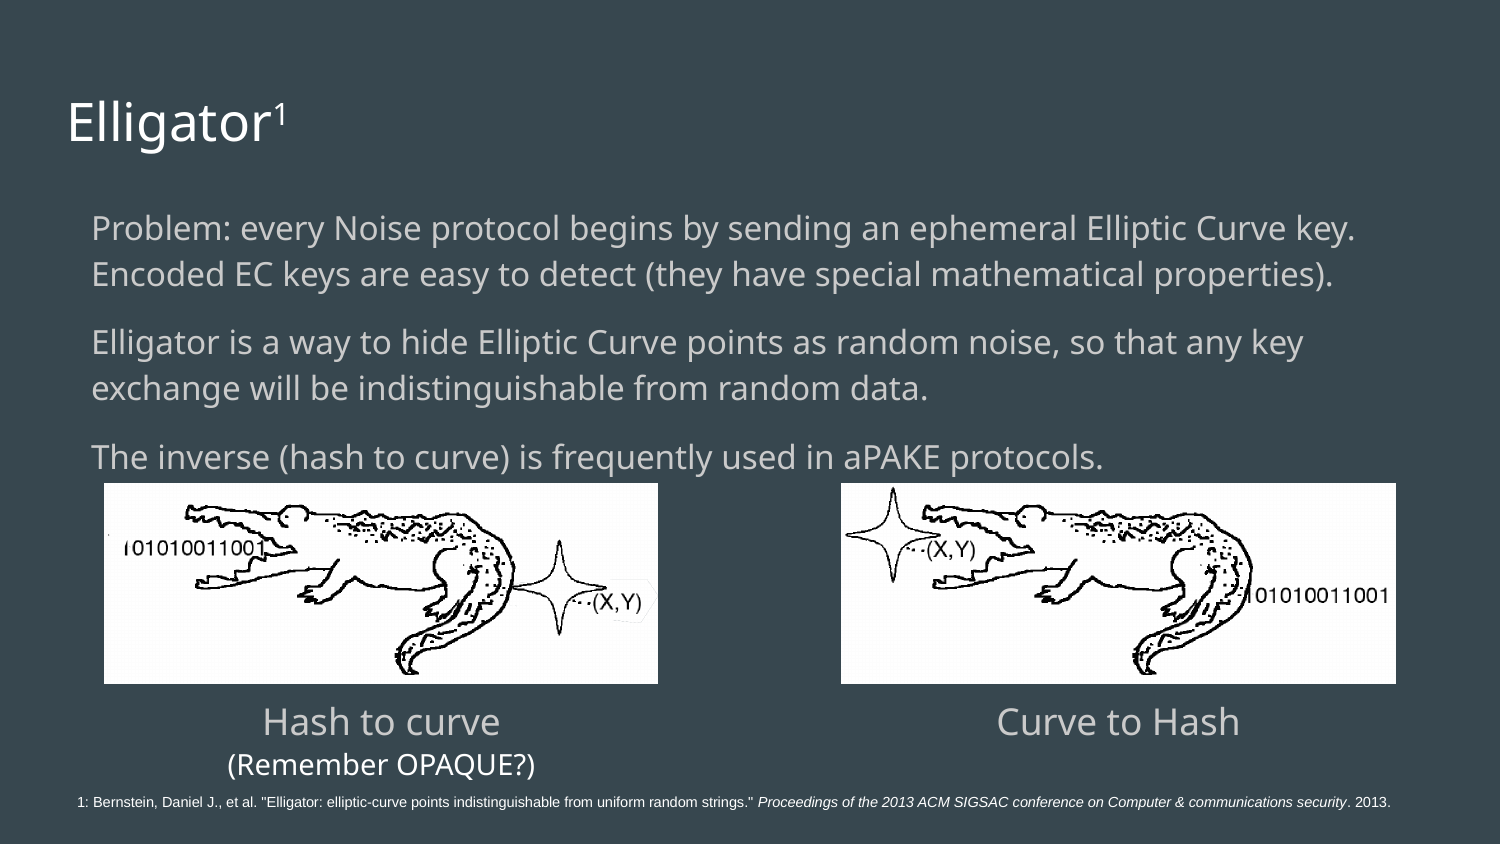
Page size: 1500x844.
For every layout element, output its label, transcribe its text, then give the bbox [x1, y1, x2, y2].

picture [104, 483, 658, 677]
text_box 1: Bernstein, Daniel J., et al. "Elligator: elliptic-curve points indistinguishable from uniform random strings." Proceedings of the 2013 ACM SIGSAC conference on Computer & communications security. 2013. [19, 778, 1449, 826]
list Hash to curve [81, 677, 682, 759]
list Curve to Hash [818, 677, 1419, 759]
text_box (Remember OPAQUE?) [178, 731, 585, 778]
picture [841, 483, 1396, 677]
list Problem: every Noise protocol begins by sending an ephemeral Elliptic Curve key. Encoded EC keys are easy to detect (they have special mathematical properties). Elligator is a way to hide Elliptic Curve points as random noise, so that any key exchange will be indistinguishable from random data. The inverse (hash to curve) is frequently used in aPAKE protocols. [76, 186, 1449, 497]
title Elligator1 [51, 72, 1449, 167]
